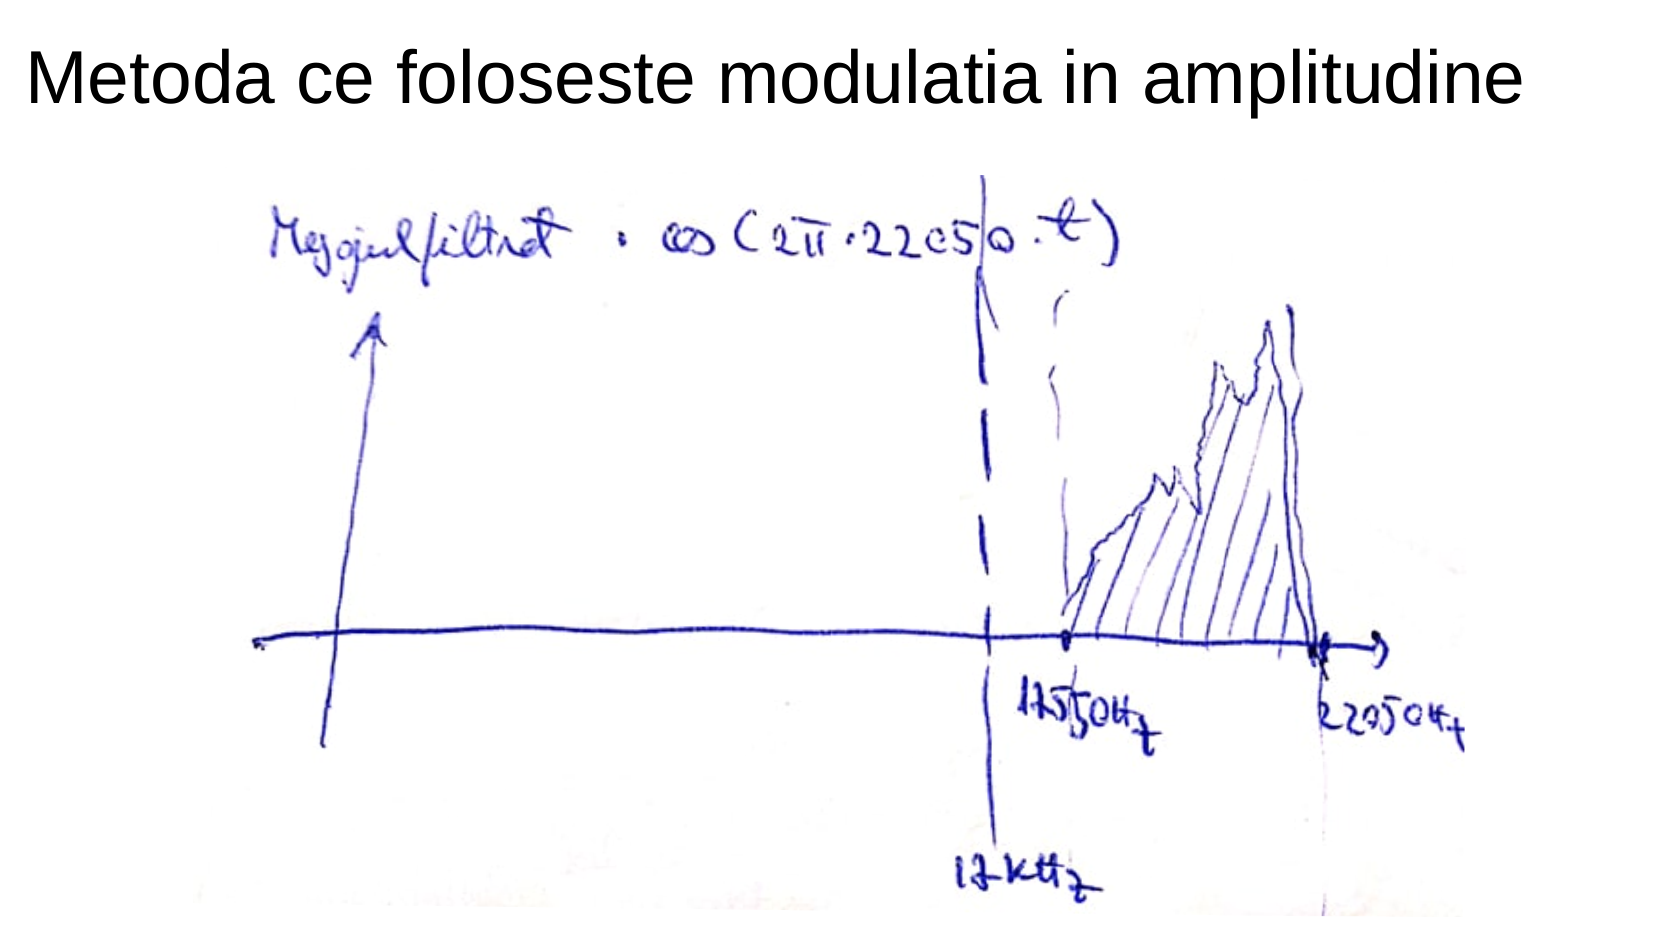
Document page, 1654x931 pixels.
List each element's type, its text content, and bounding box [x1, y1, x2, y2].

title Metoda ce foloseste modulatia in amplitudine [0, 0, 1613, 172]
picture [192, 165, 1470, 917]
